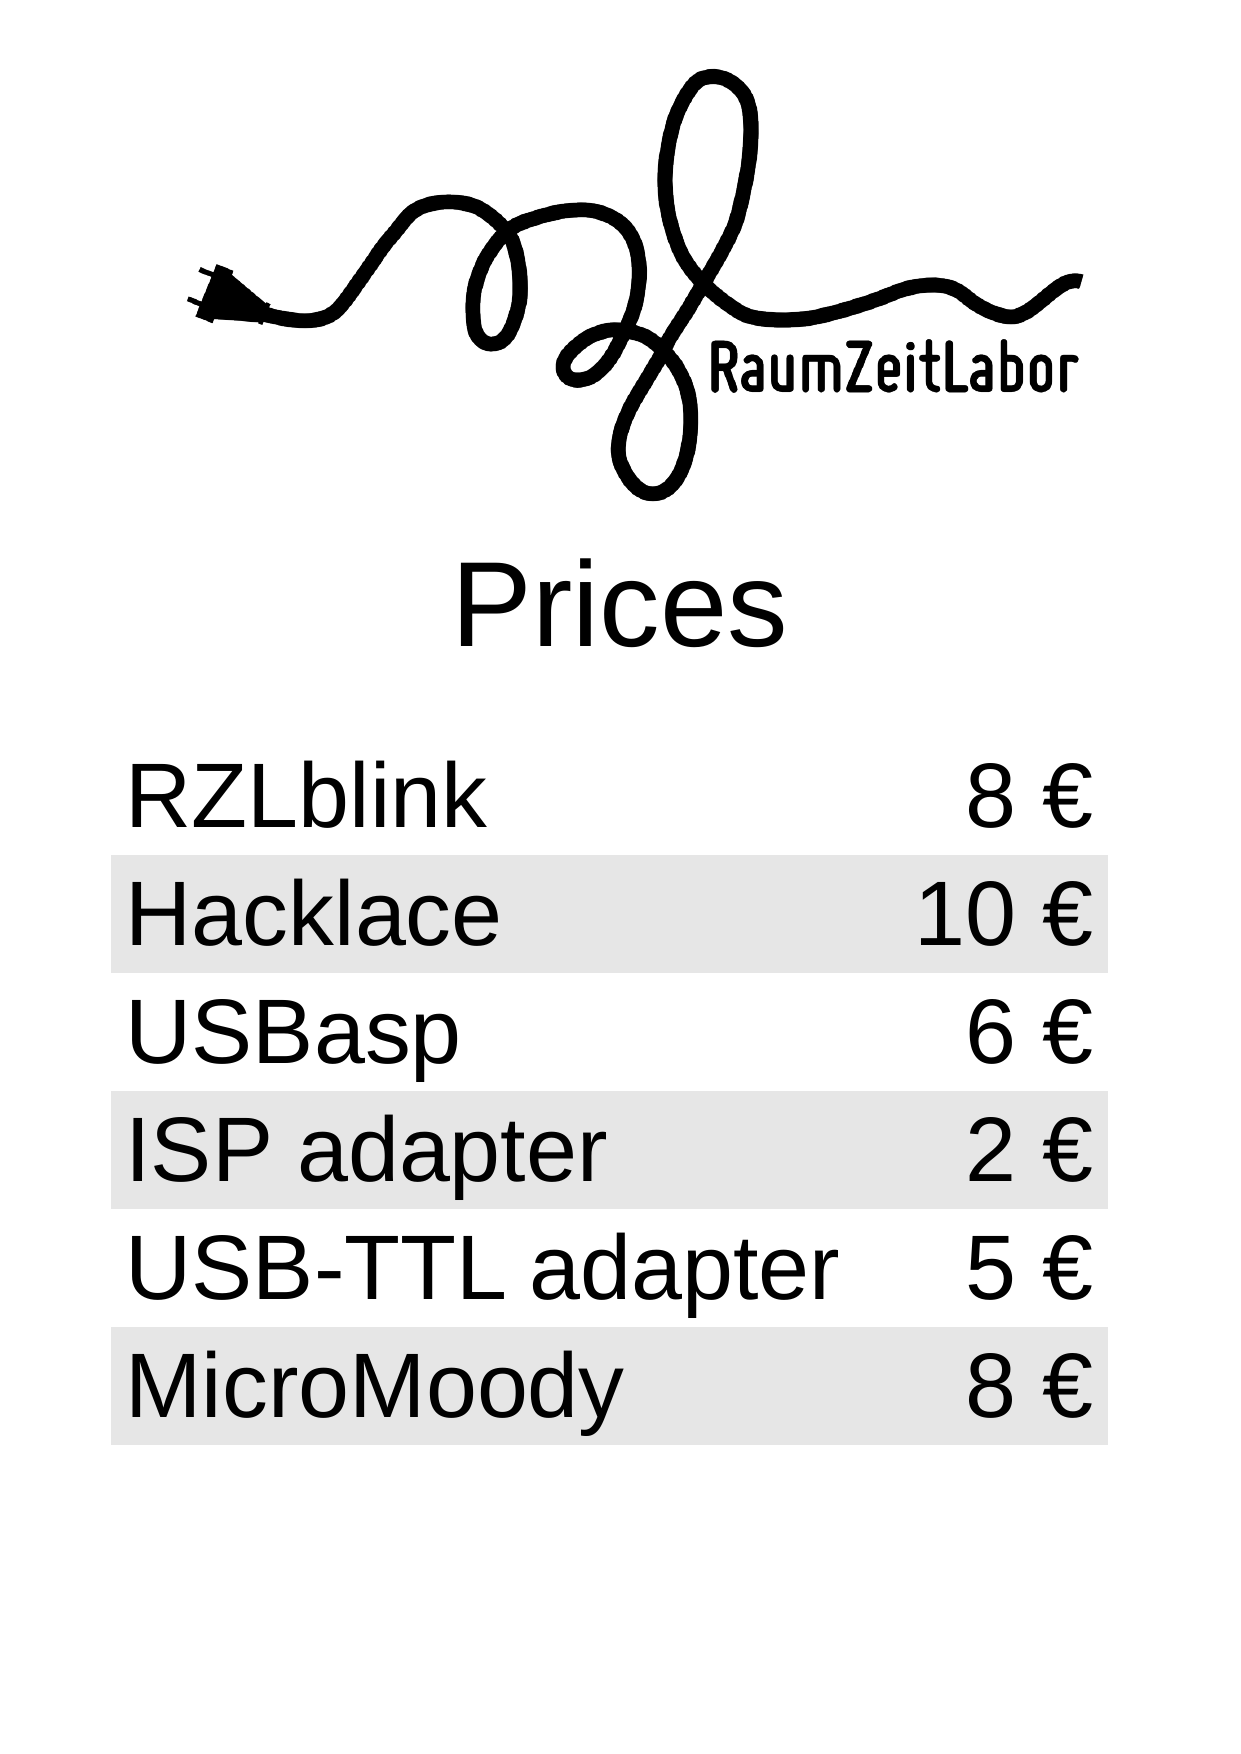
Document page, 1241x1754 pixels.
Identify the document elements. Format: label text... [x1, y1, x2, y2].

title Prices [114, 535, 1126, 673]
table_cell 6 € [893, 973, 1108, 1091]
table_header 8 € [893, 737, 1108, 855]
table_cell USBasp [111, 973, 893, 1091]
table_cell MicroMoody [111, 1327, 893, 1445]
table_cell USB-TTL adapter [111, 1209, 893, 1327]
table_cell ISP adapter [111, 1091, 893, 1209]
table_cell 2 € [893, 1091, 1108, 1209]
table_cell Hacklace [111, 855, 893, 973]
table_cell 10 € [893, 855, 1108, 973]
picture [182, 56, 1084, 507]
table_cell 5 € [893, 1209, 1108, 1327]
table_header RZLblink [111, 737, 893, 855]
table_cell 8 € [893, 1327, 1108, 1445]
